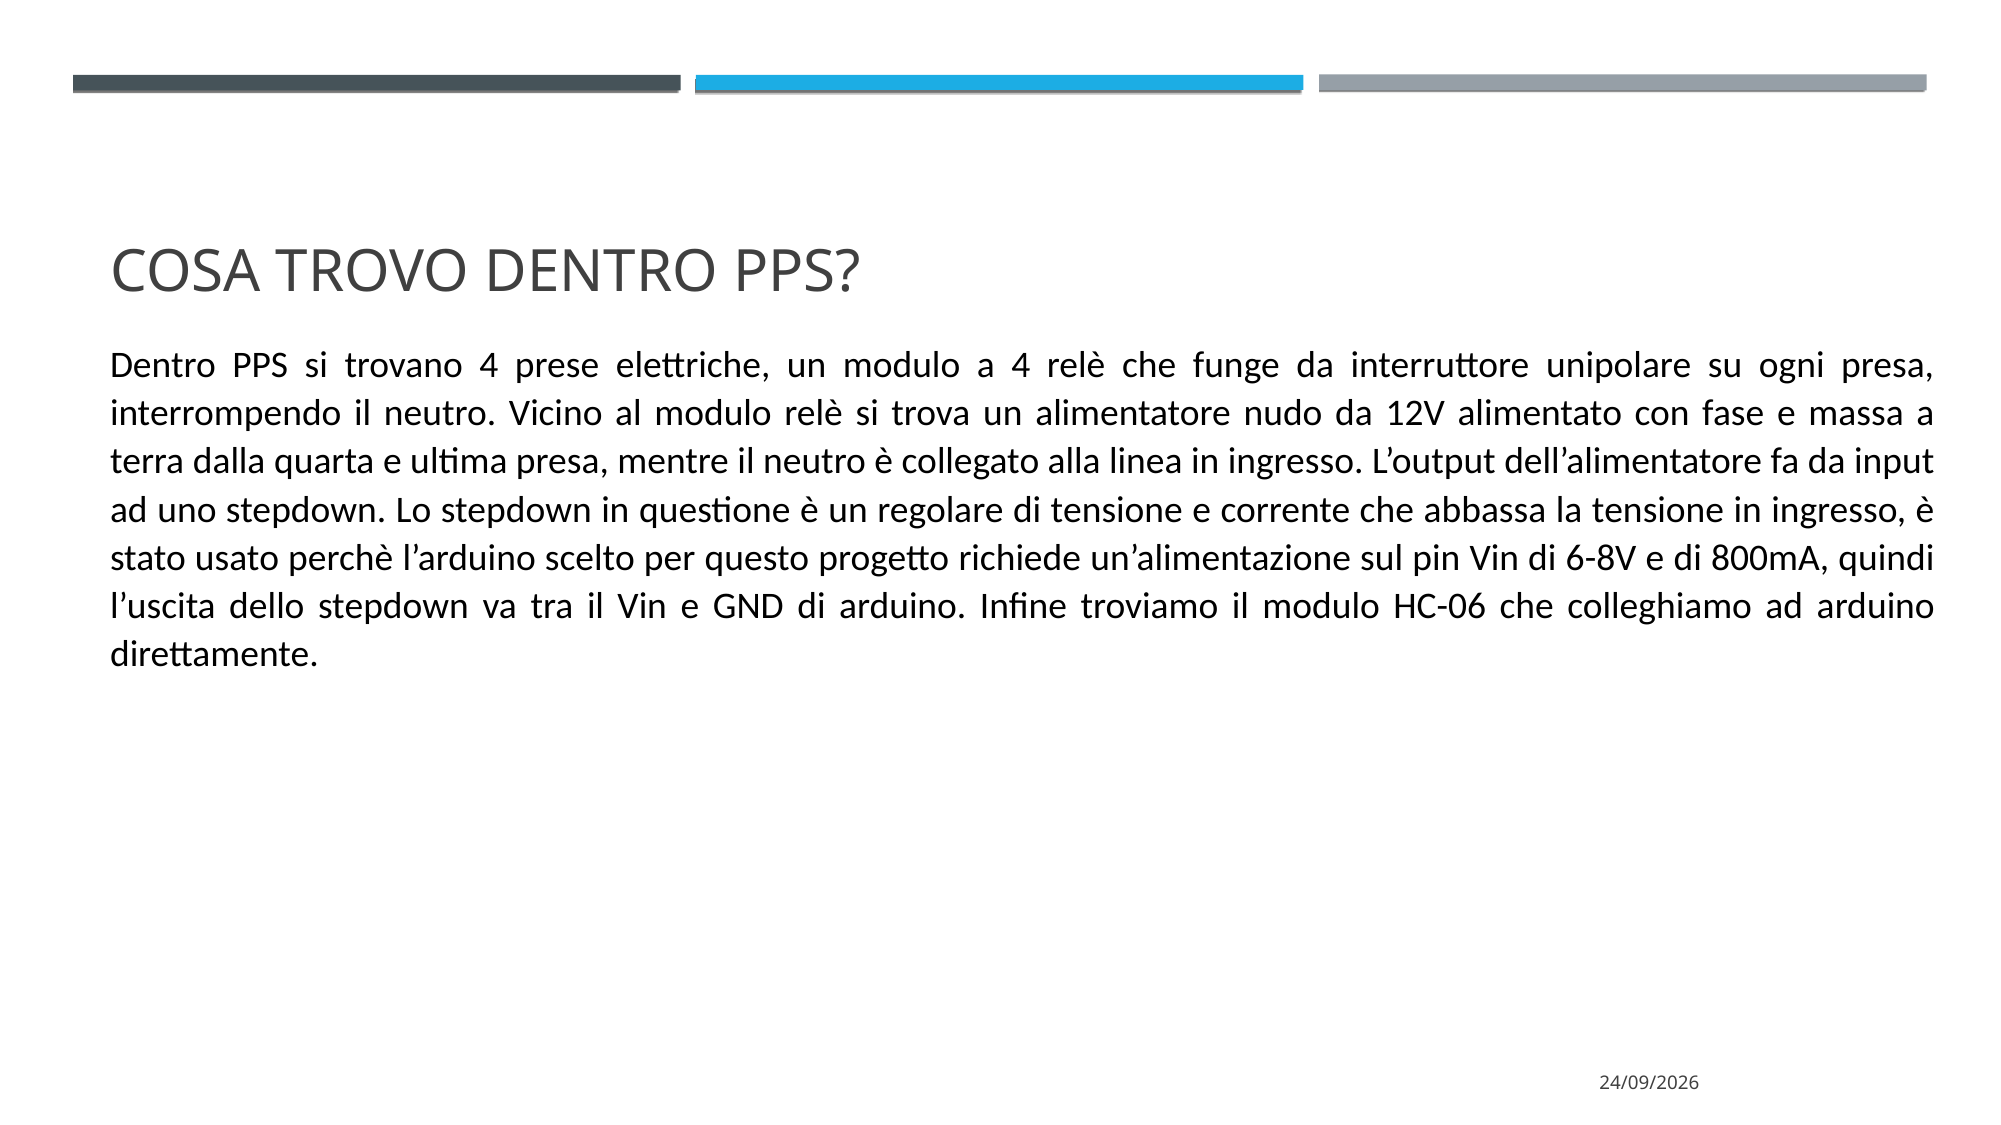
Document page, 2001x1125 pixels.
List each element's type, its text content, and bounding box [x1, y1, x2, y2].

title Cosa trovo dentro pps? [95, 115, 1905, 311]
slide_number 20/03/2024 [1247, 1053, 1715, 1114]
text_box Dentro PPS si trovano 4 prese elettriche, un modulo a 4 relè che funge da interruttore unipolare su ogni presa, interrompendo il neutro. Vicino al modulo relè si trova un alimentatore nudo da 12V alimentato con fase e massa a terra dalla quarta e ultima presa, mentre il neutro è collegato alla linea in ingresso. L’output dell’alimentatore fa da input ad uno stepdown. Lo stepdown in questione è un regolare di tensione e corrente che abbassa la tensione in ingresso, è stato usato perchè l’arduino scelto per questo progetto richiede un’alimentazione sul pin Vin di 6-8V e di 800mA, quindi l’uscita dello stepdown va tra il Vin e GND di arduino. Infine troviamo il modulo HC-06 che colleghiamo ad arduino direttamente. [95, 329, 1952, 682]
